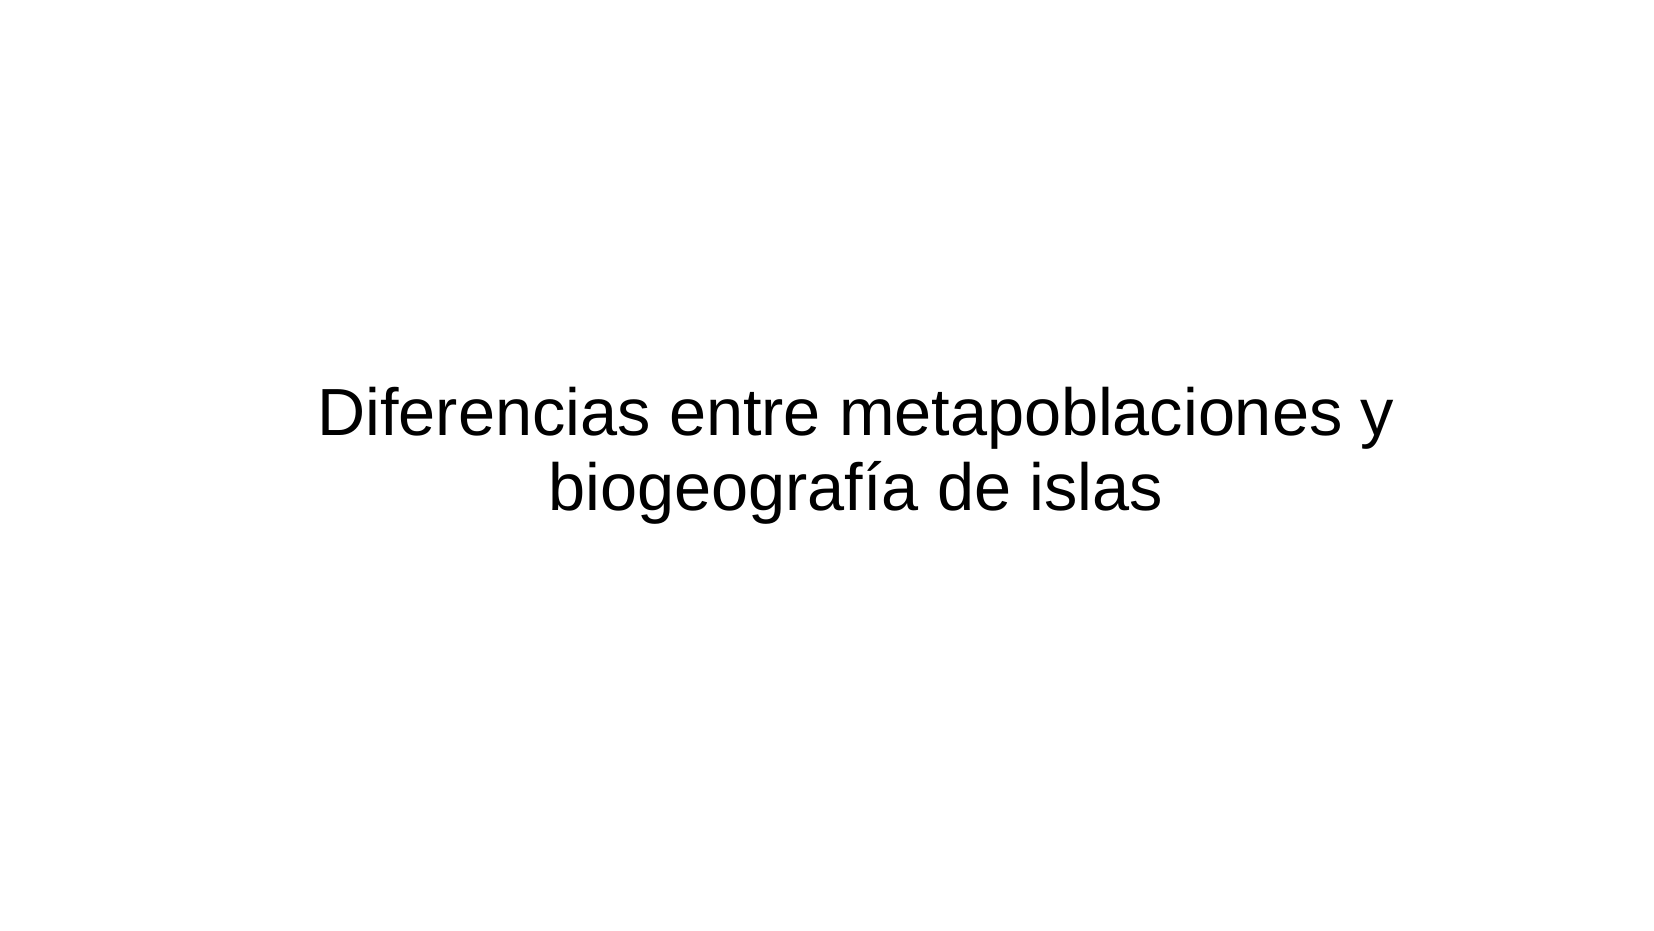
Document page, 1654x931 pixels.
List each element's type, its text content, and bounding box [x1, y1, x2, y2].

subtitle Diferencias entre metapoblaciones y biogeografía de islas [277, 90, 1436, 811]
